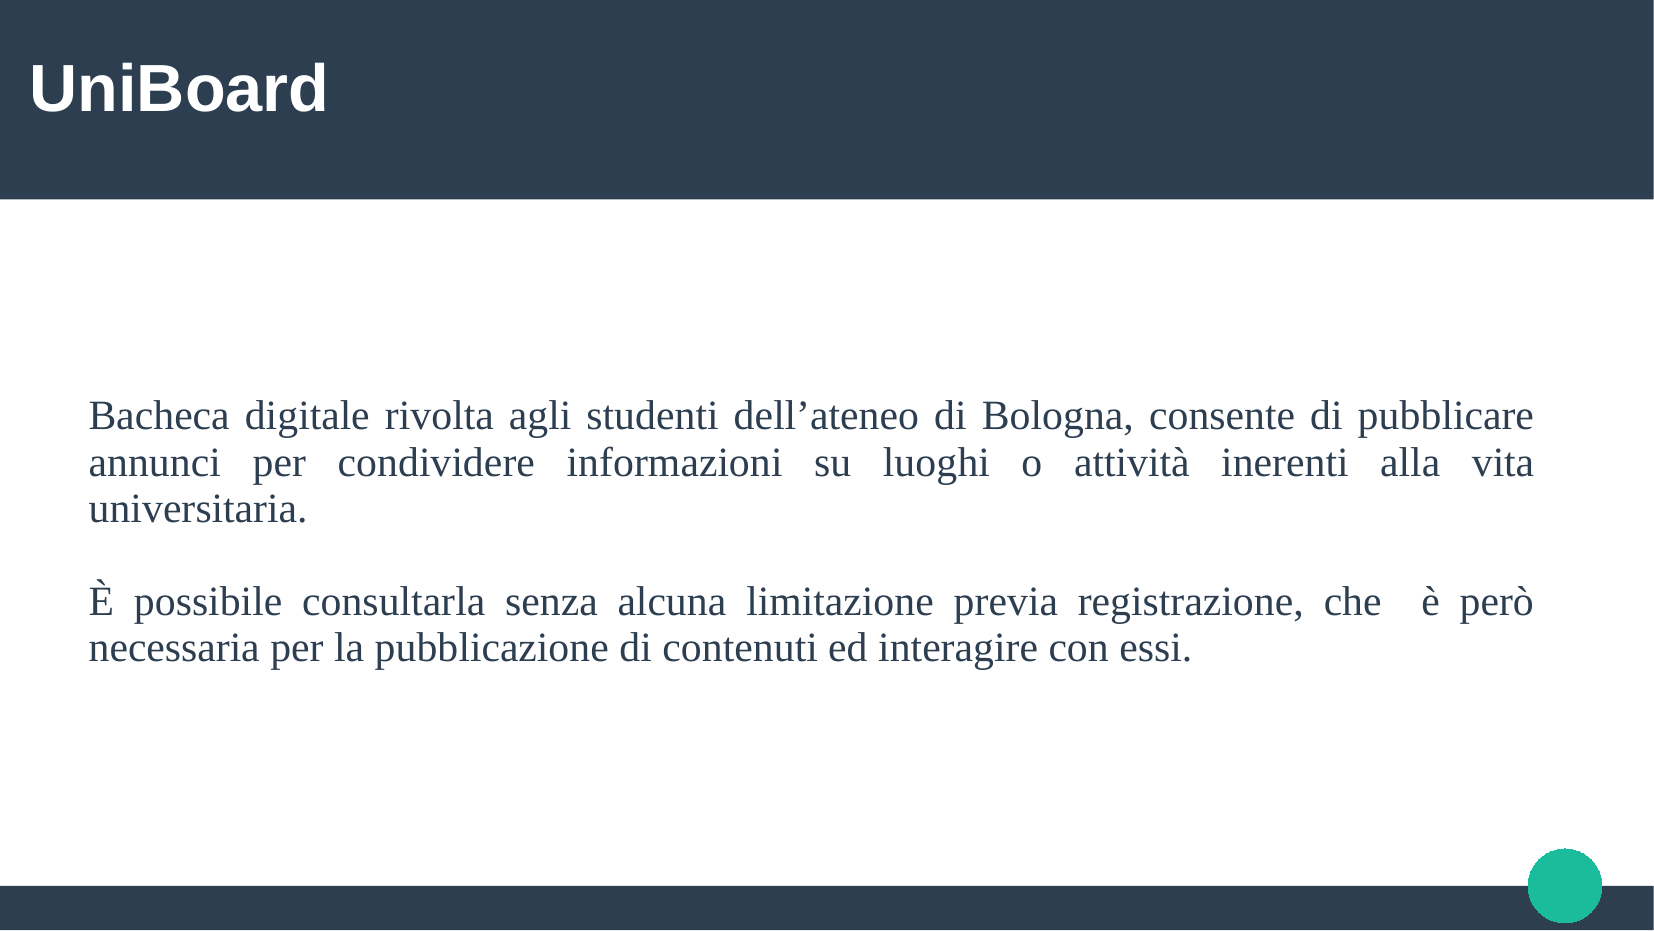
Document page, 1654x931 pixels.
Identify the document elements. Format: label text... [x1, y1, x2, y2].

subtitle Bacheca digitale rivolta agli studenti dell’ateneo di Bologna, consente di pubblicare annunci per condividere informazioni su luoghi o attività inerenti alla vita universitaria. È possibile consultarla senza alcuna limitazione previa registrazione, che è però necessaria per la pubblicazione di contenuti ed interagire con essi. [88, 206, 1536, 857]
title UniBoard [29, 29, 1625, 148]
